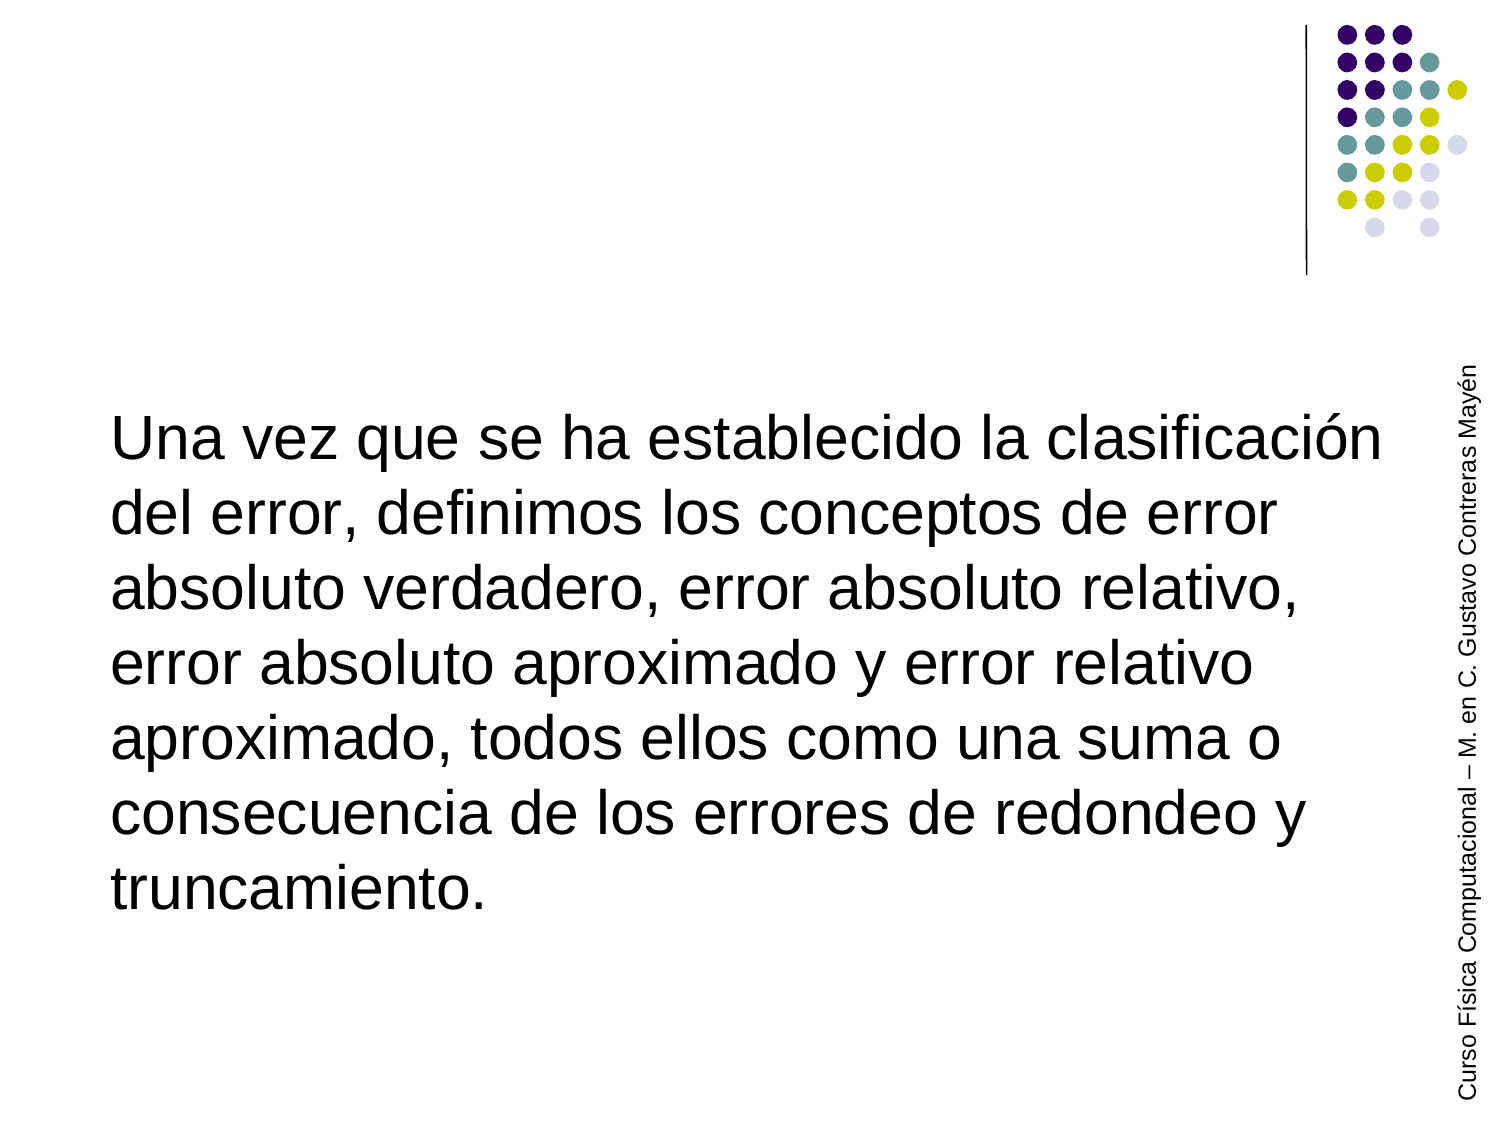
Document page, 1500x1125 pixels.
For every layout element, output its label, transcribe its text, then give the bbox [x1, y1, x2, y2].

text_box Una vez que se ha establecido la clasificación del error, definimos los conceptos de error absoluto verdadero, error absoluto relativo, error absoluto aproximado y error relativo aproximado, todos ellos como una suma o consecuencia de los errores de redondeo y truncamiento. [110, 292, 1416, 1028]
